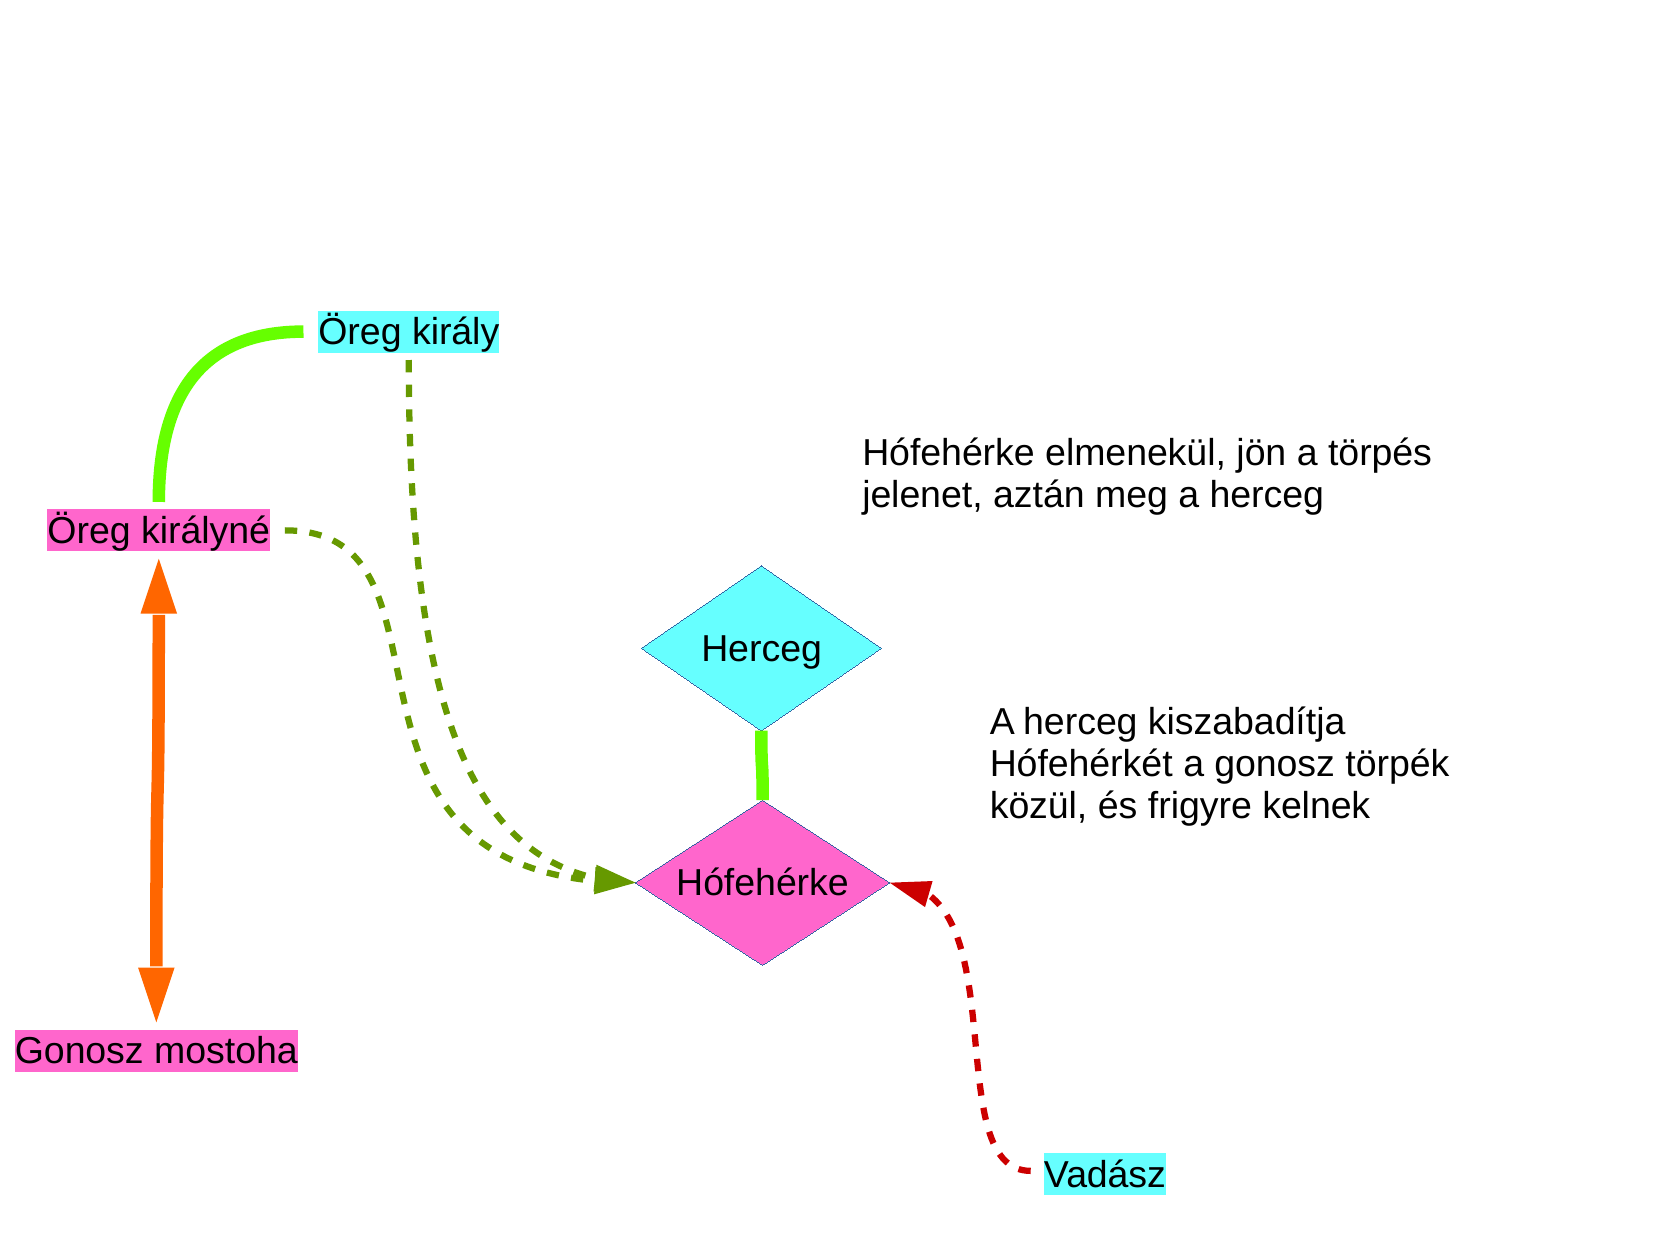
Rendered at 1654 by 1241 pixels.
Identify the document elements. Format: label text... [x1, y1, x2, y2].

text_box Herceg [641, 565, 882, 730]
text_box Vadász [1029, 1145, 1181, 1203]
text_box A herceg kiszabadítja Hófehérkét a gonosz törpék közül, és frigyre kelnek [975, 693, 1552, 841]
text_box Gonosz mostoha [0, 1022, 313, 1080]
text_box Hófehérke elmenekül, jön a törpés jelenet, aztán meg a herceg [847, 423, 1508, 523]
text_box Öreg királyné [32, 501, 285, 559]
text_box Hófehérke [635, 801, 890, 966]
text_box Öreg király [303, 303, 515, 361]
